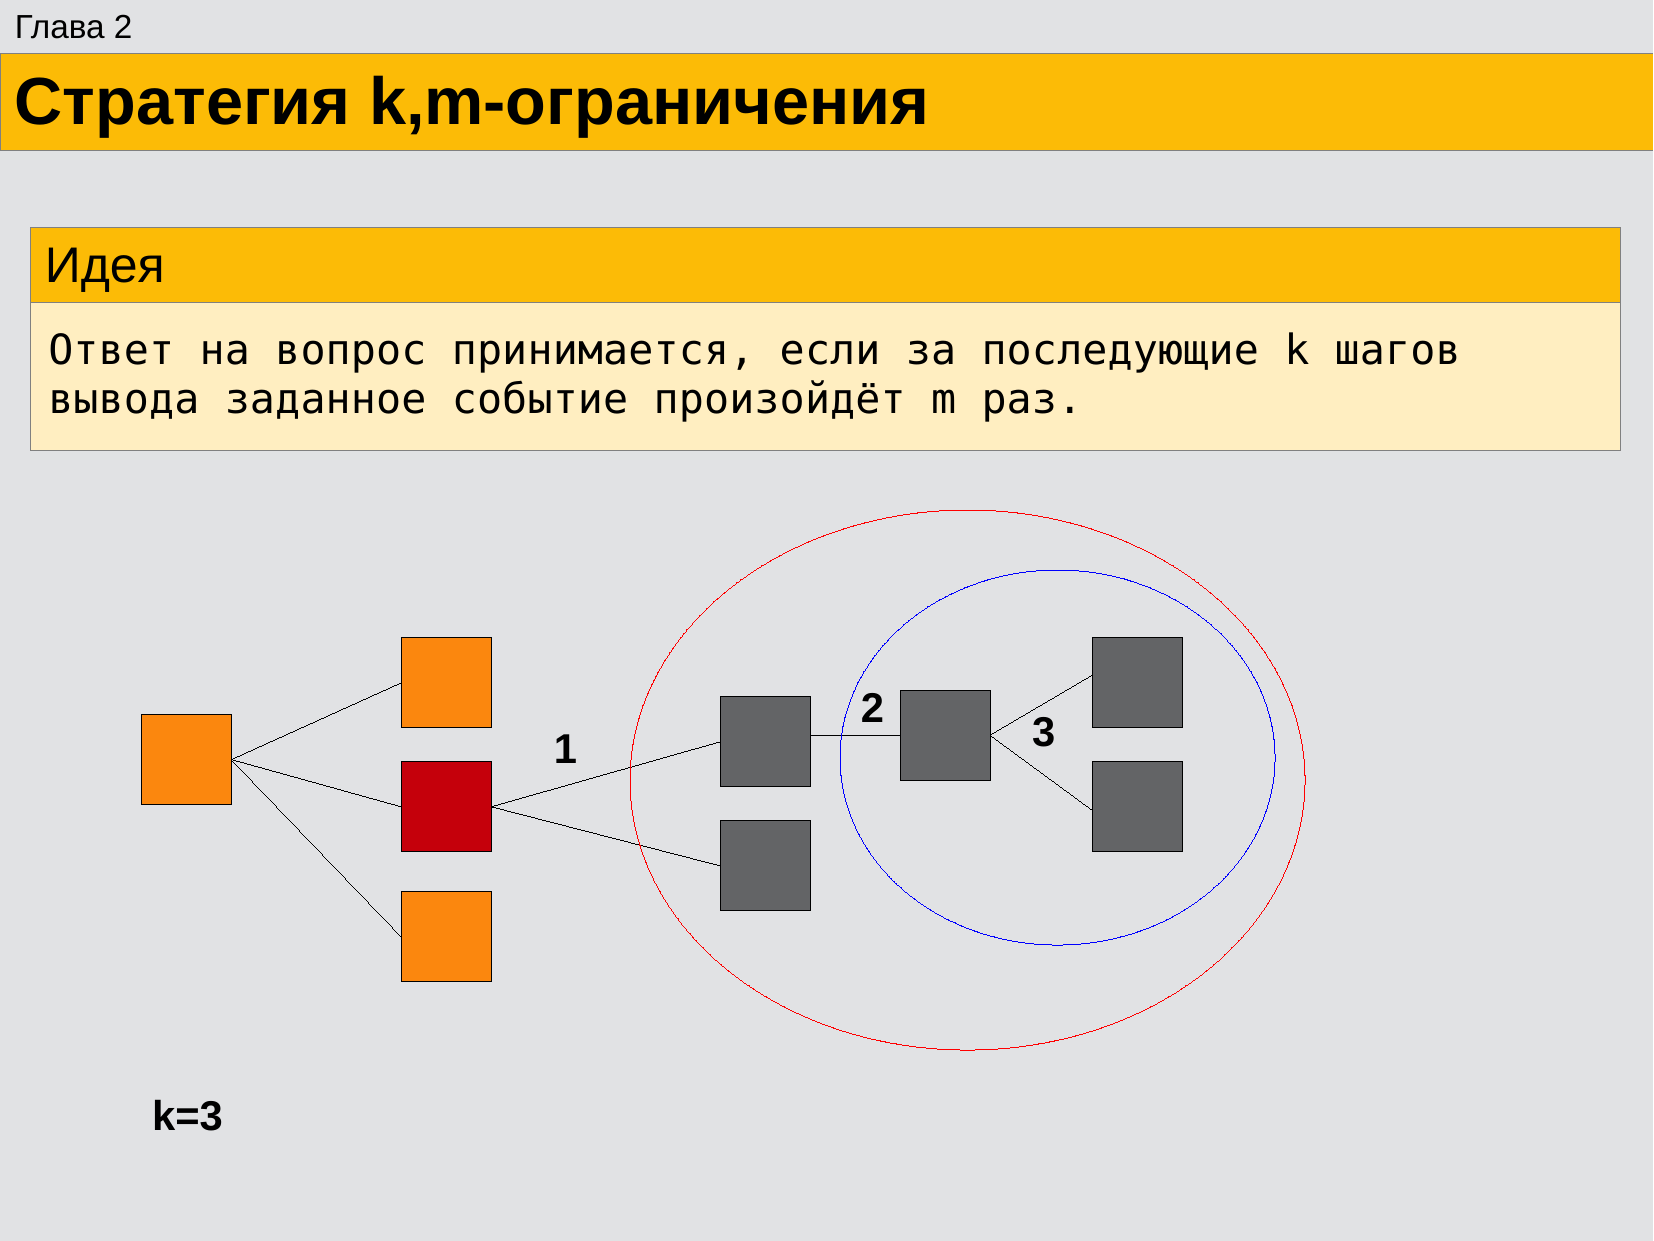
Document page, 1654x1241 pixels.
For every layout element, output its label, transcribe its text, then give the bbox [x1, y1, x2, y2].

text_box Глава 2 [0, 1, 129, 58]
text_box [720, 696, 811, 787]
text_box 3 [1017, 701, 1066, 770]
text_box [401, 761, 492, 852]
text_box [1092, 637, 1183, 728]
text_box k=3 [137, 1084, 226, 1154]
text_box [401, 637, 492, 728]
text_box 1 [538, 718, 588, 788]
text_box [1092, 761, 1183, 852]
text_box Стратегия k,m-ограничения [0, 53, 1653, 151]
text_box 2 [846, 677, 895, 747]
text_box [401, 891, 492, 982]
text_box Идея [30, 227, 1621, 303]
text_box Ответ на вопрос принимается, если за последующие k шагов вывода заданное событие произойдёт m раз. [33, 318, 1606, 431]
text_box [900, 690, 991, 781]
text_box [30, 303, 1621, 451]
text_box [720, 820, 811, 911]
text_box [141, 714, 232, 805]
